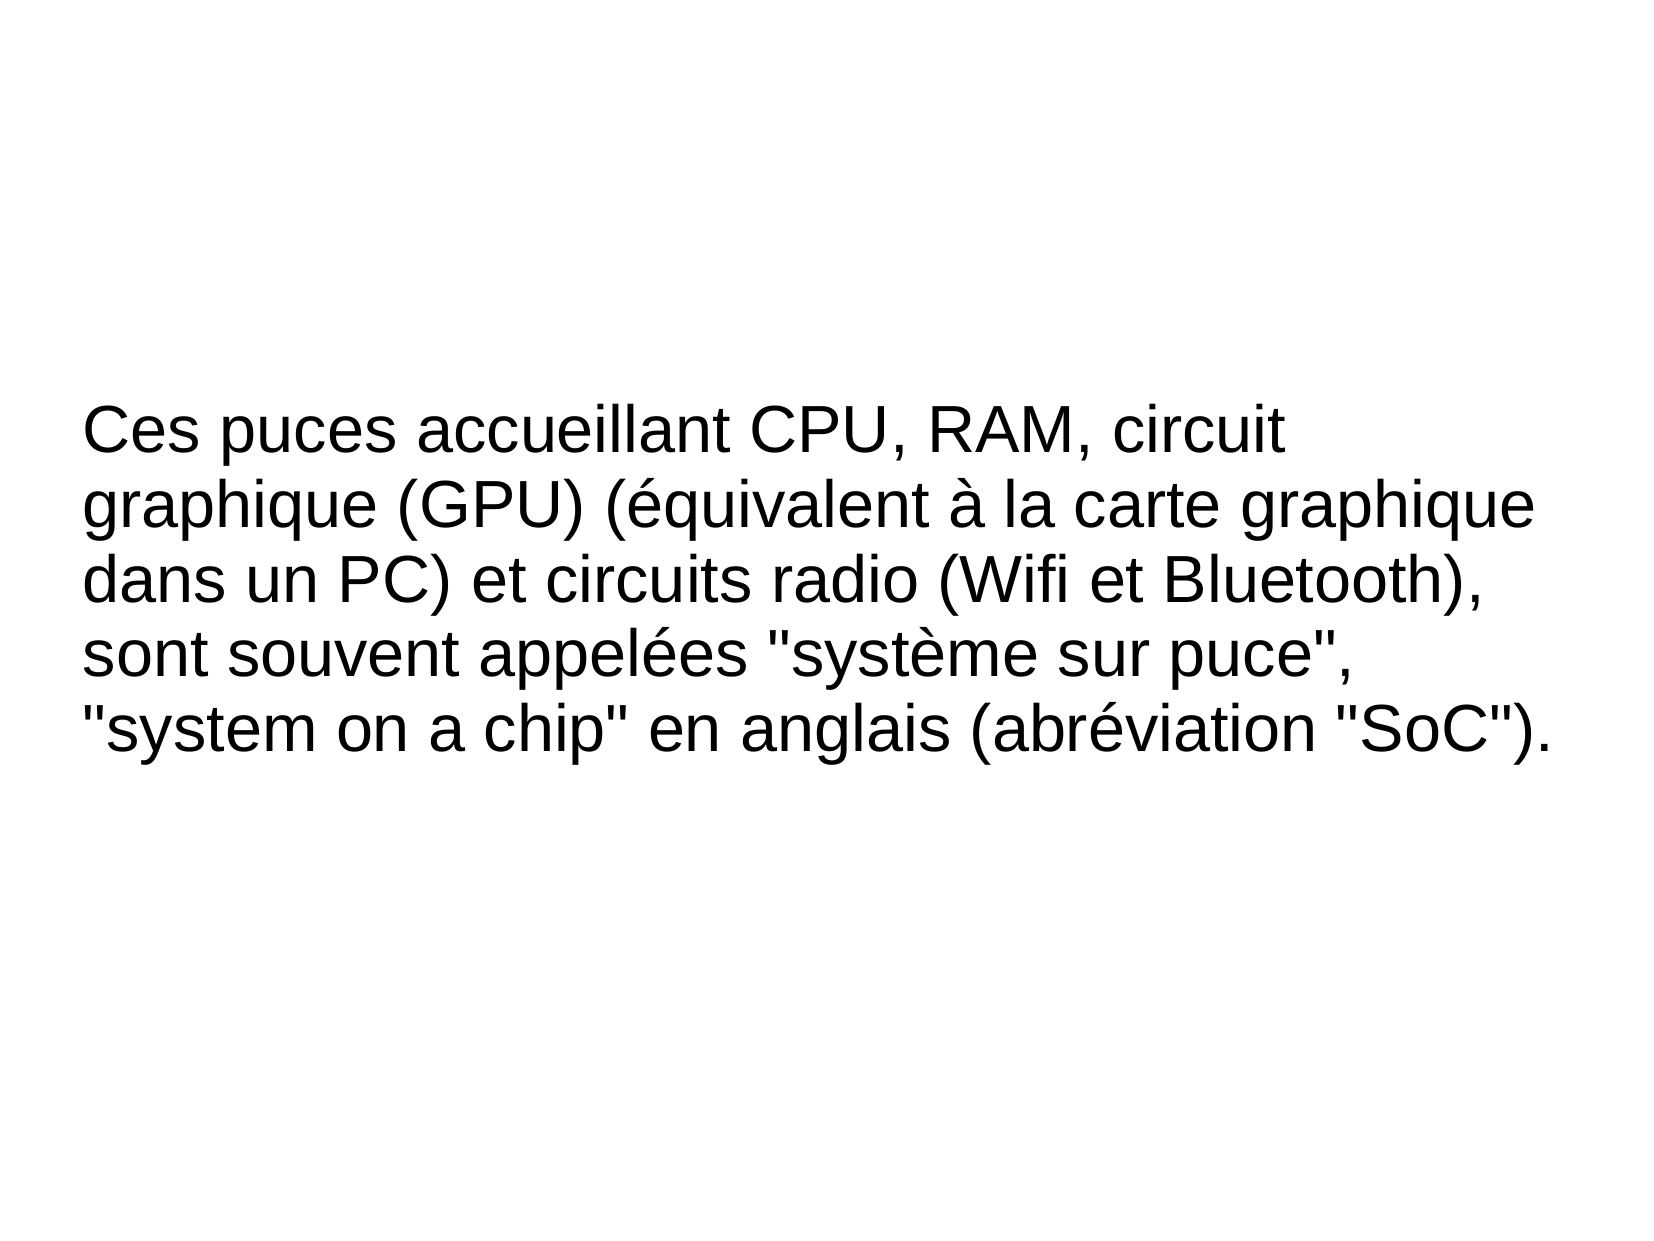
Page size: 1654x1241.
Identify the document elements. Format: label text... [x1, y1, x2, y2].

subtitle Ces puces accueillant CPU, RAM, circuit graphique (GPU) (équivalent à la carte graphique dans un PC) et circuits radio (Wifi et Bluetooth), sont souvent appelées "système sur puce", "system on a chip" en anglais (abréviation "SoC"). [82, 49, 1571, 1109]
